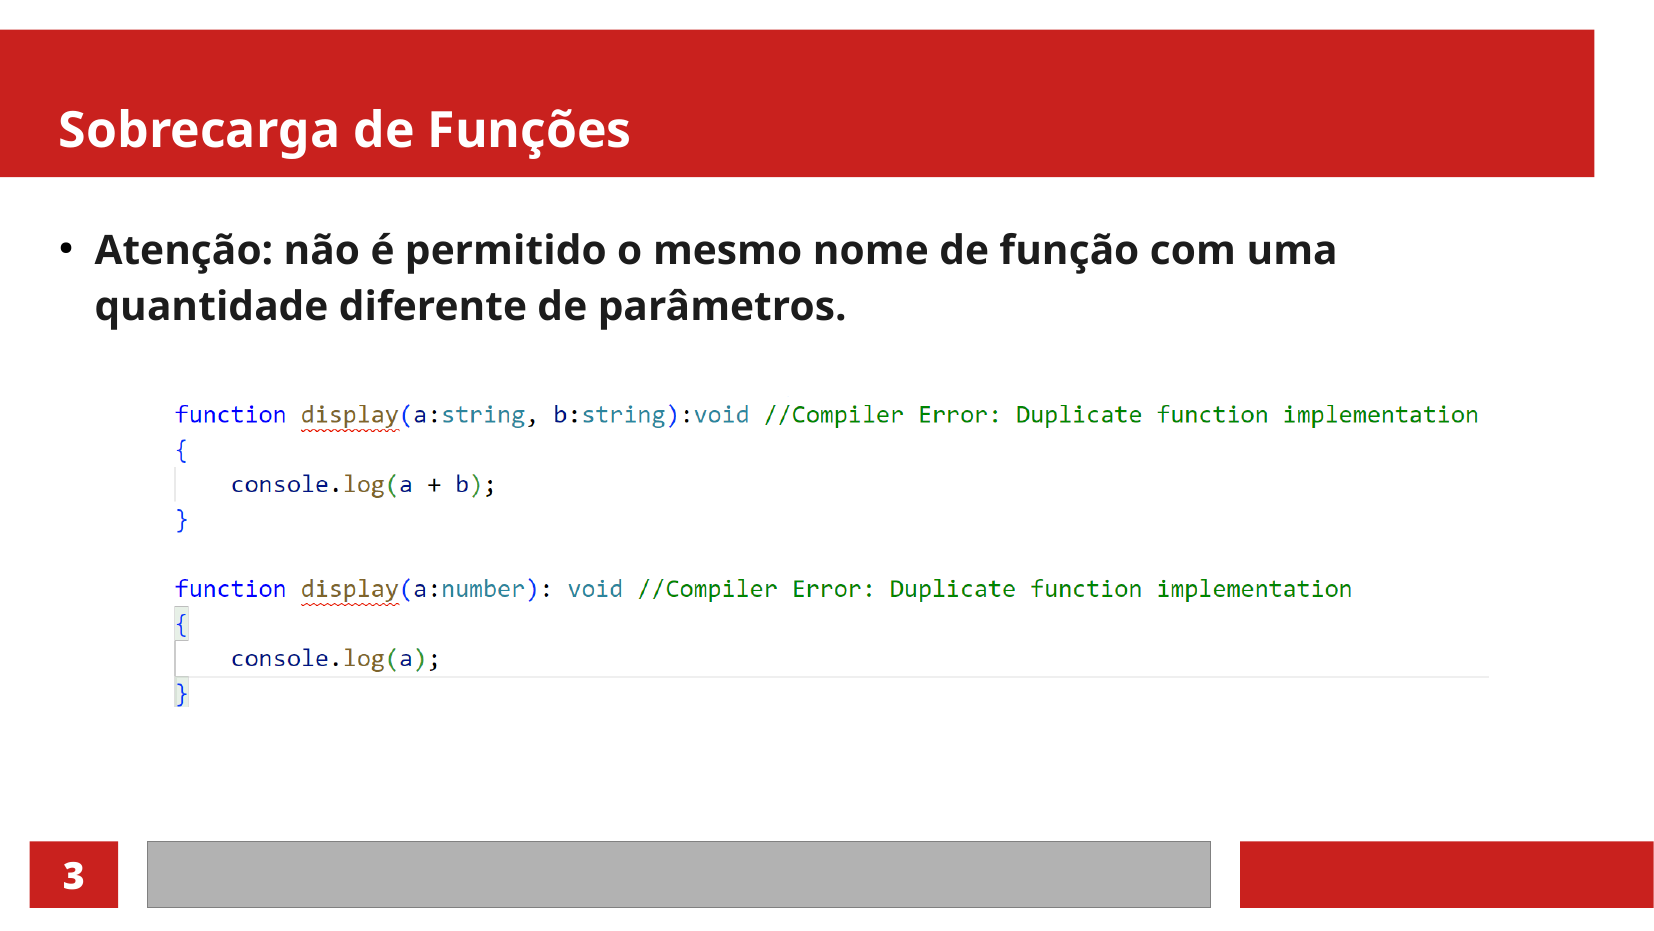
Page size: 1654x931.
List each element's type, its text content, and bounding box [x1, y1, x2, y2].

title Sobrecarga de Funções [59, 44, 1595, 163]
list Atenção: não é permitido o mesmo nome de função com uma quantidade diferente de parâmetros. [59, 221, 1565, 798]
picture [171, 392, 1489, 707]
